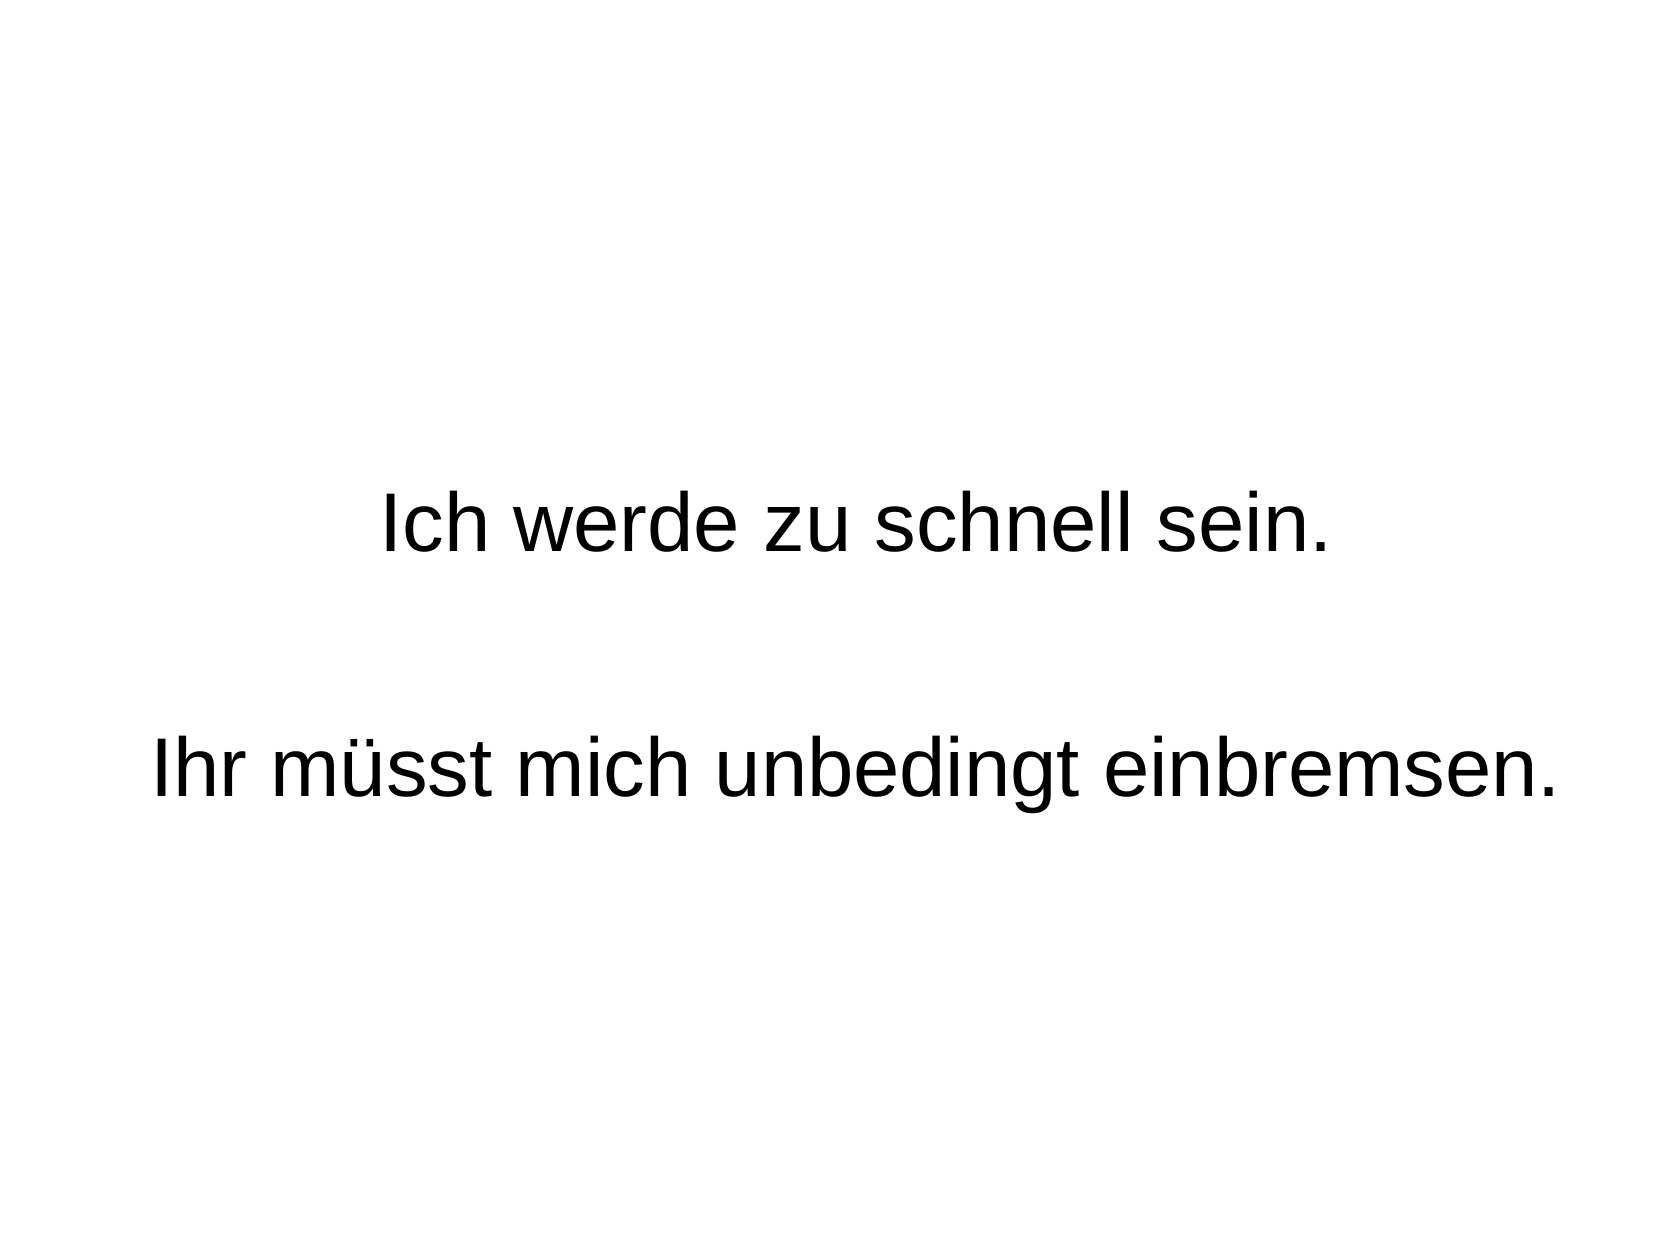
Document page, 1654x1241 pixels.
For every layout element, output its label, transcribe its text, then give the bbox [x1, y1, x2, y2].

list Ich werde zu schnell sein. Ihr müsst mich unbedingt einbremsen. [76, 236, 1565, 1055]
